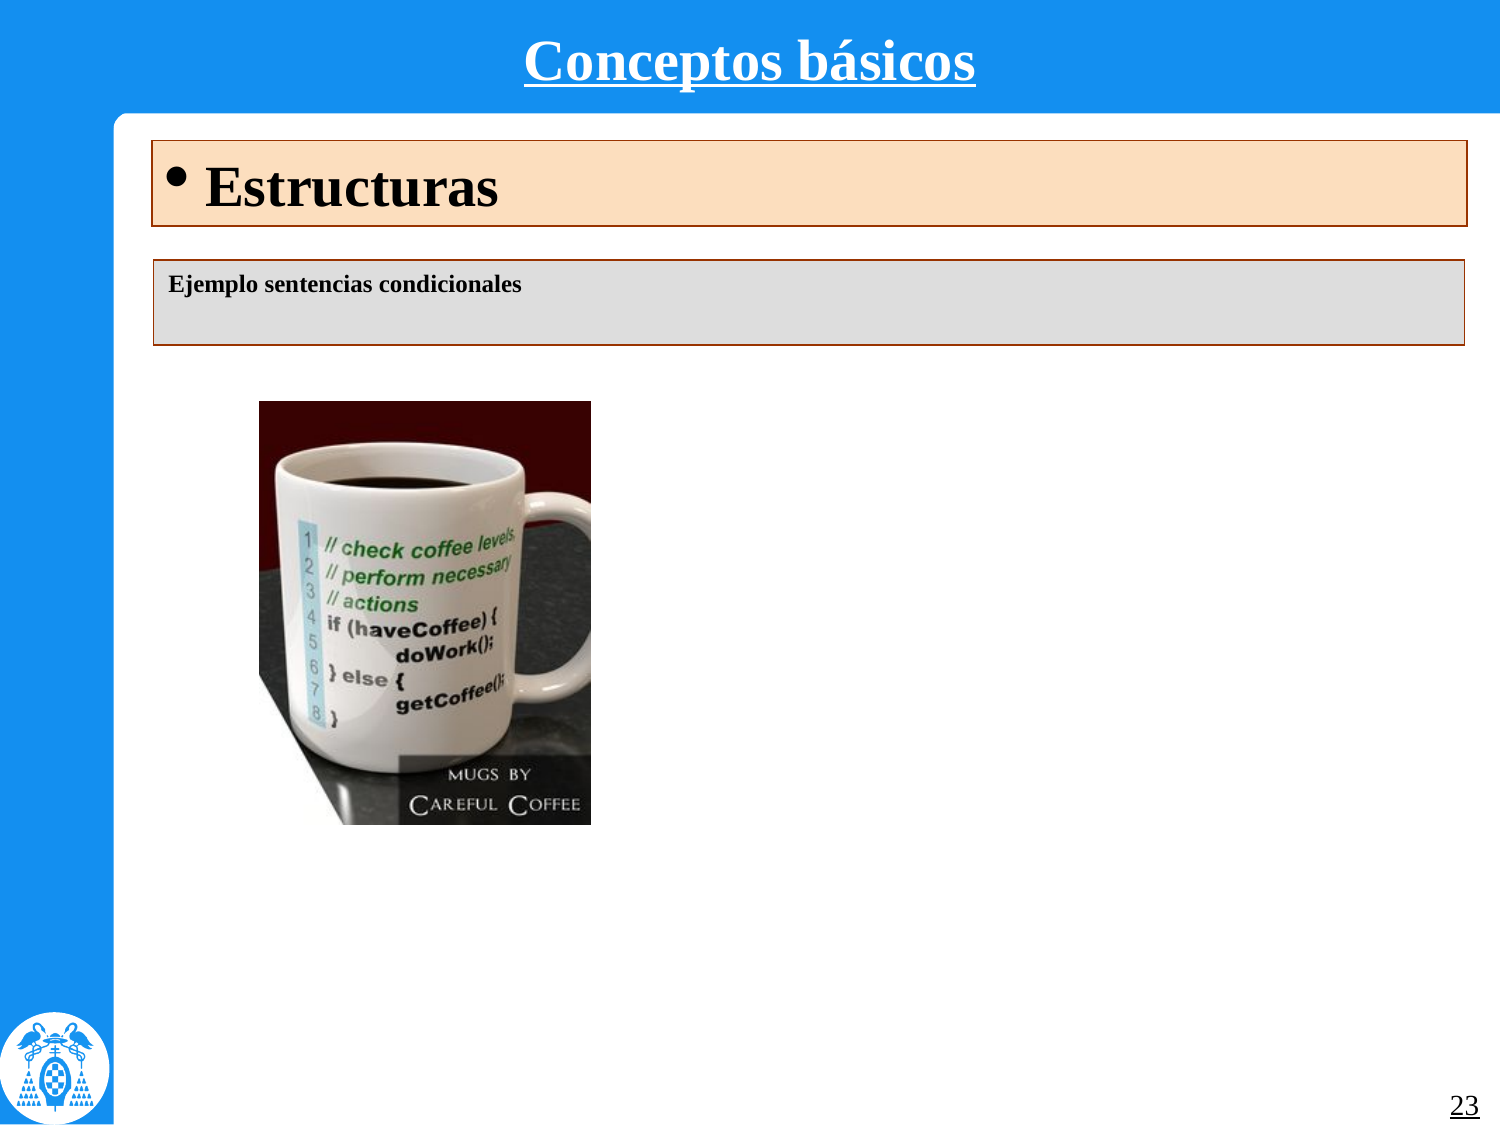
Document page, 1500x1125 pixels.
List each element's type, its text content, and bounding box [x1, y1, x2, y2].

picture [15, 1017, 98, 1112]
text_box 30 [1047, 1078, 1495, 1125]
picture [259, 401, 591, 825]
text_box Estructuras [152, 140, 1467, 227]
text_box Ejemplo sentencias condicionales [153, 259, 1465, 346]
text_box Conceptos básicos [215, 14, 1285, 101]
